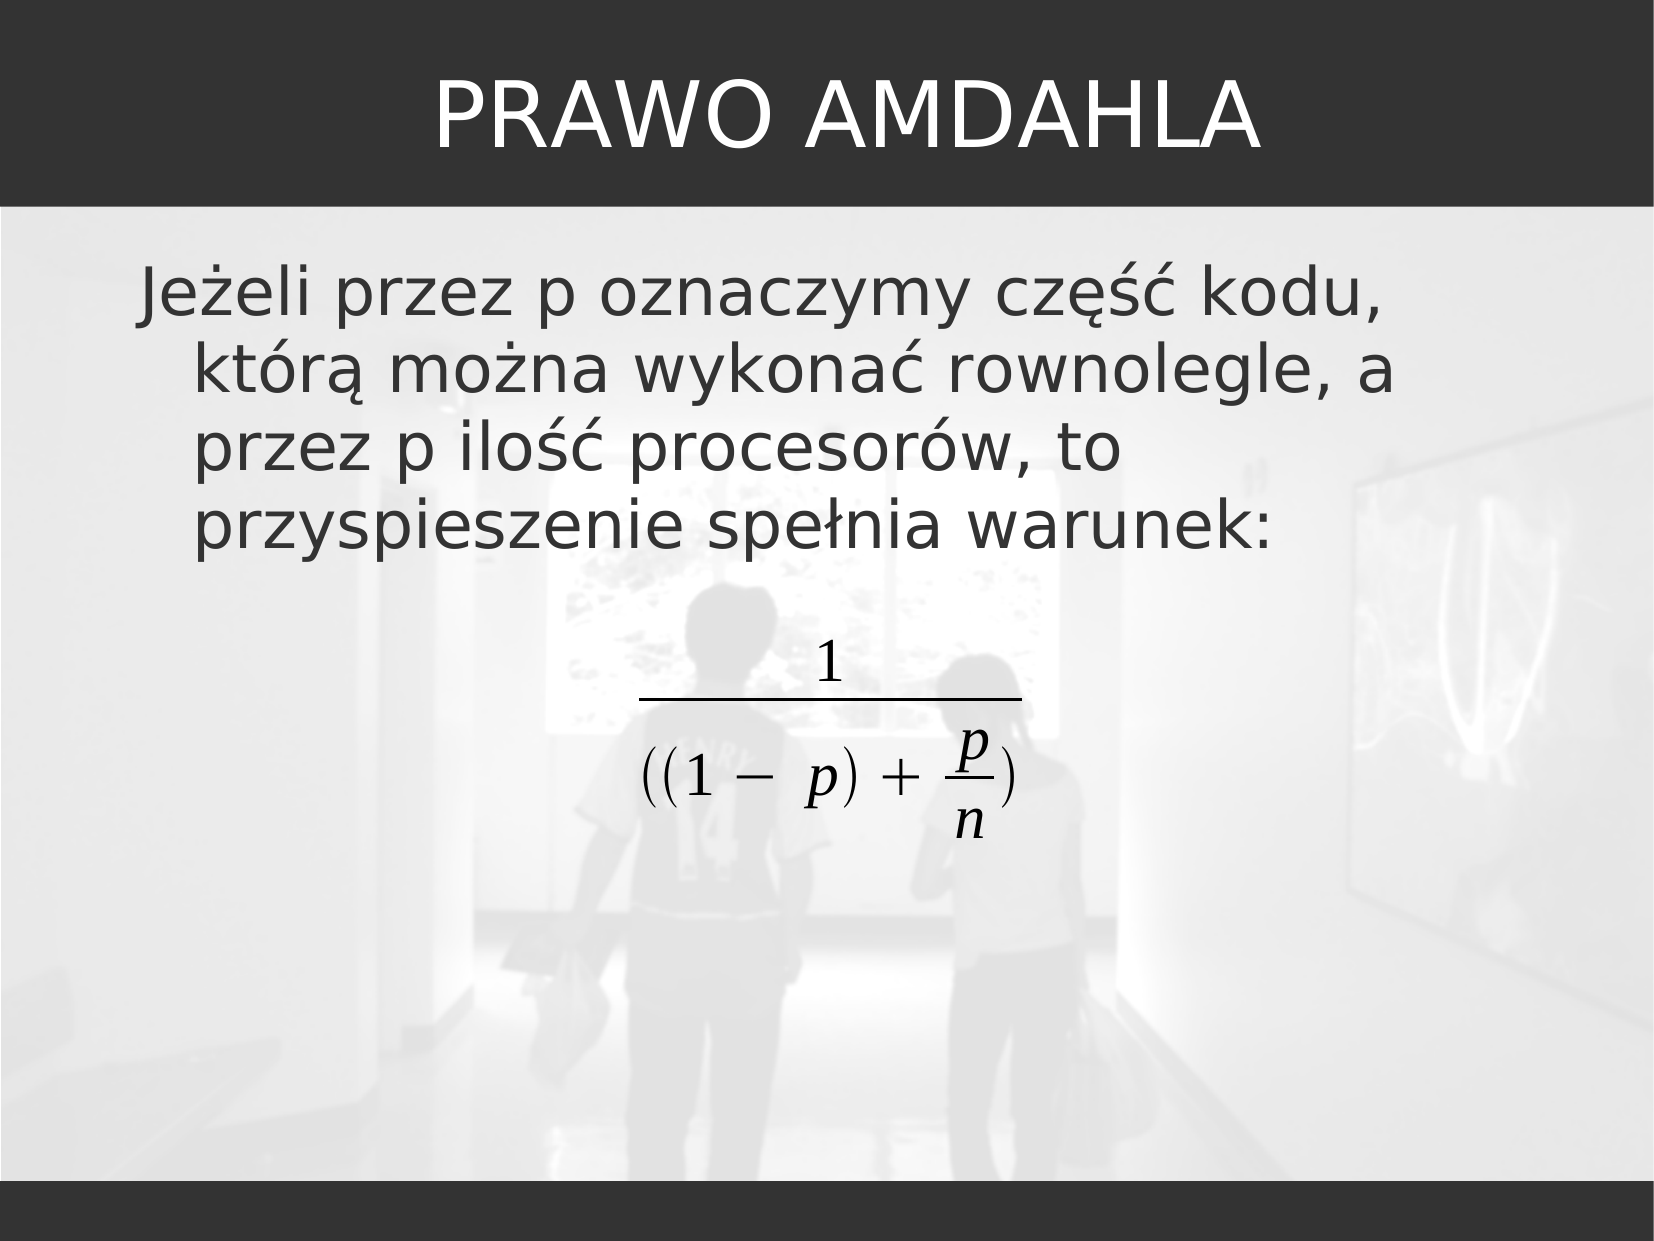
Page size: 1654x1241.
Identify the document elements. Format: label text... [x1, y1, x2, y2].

list Jeżeli przez p oznaczymy część kodu, którą można wykonać rownolegle, a przez p ilość procesorów, to przyspieszenie spełnia warunek: [121, 253, 1534, 1127]
chart [629, 624, 1031, 852]
title PRAWO AMDAHLA [141, 55, 1554, 177]
